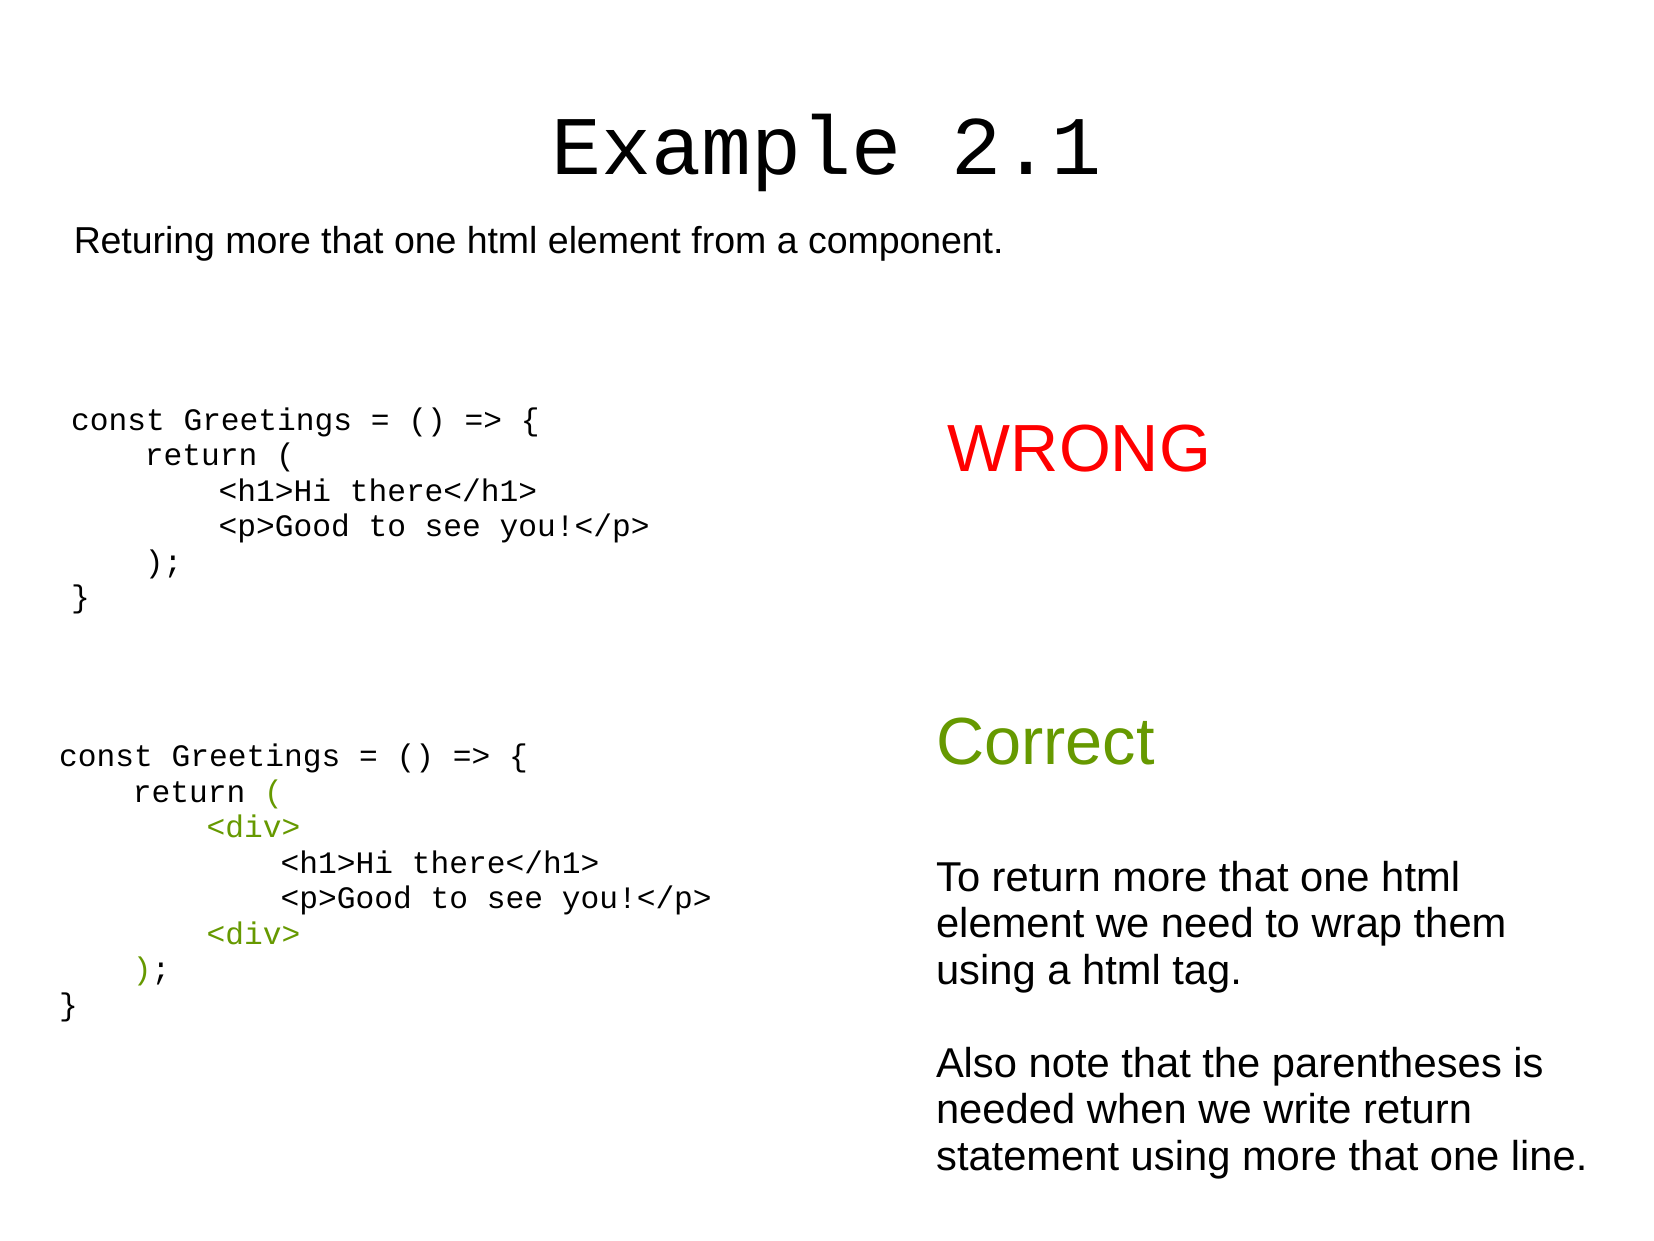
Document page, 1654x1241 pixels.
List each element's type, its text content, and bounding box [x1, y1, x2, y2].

title Example 2.1 [82, 49, 1571, 212]
text_box Returing more that one html element from a component. [59, 212, 1595, 270]
text_box const Greetings = () => { return ( <div> <h1>Hi there</h1> <p>Good to see you!</p> <div> ); } [59, 620, 1548, 1146]
text_box const Greetings = () => { return ( <h1>Hi there</h1> <p>Good to see you!</p> ); } [70, 360, 1560, 662]
text_box Correct To return more that one html element we need to wrap them using a html tag. Also note that the parentheses is needed when we write return statement using more that one line. [921, 696, 1619, 1241]
text_box WRONG [933, 404, 1465, 494]
